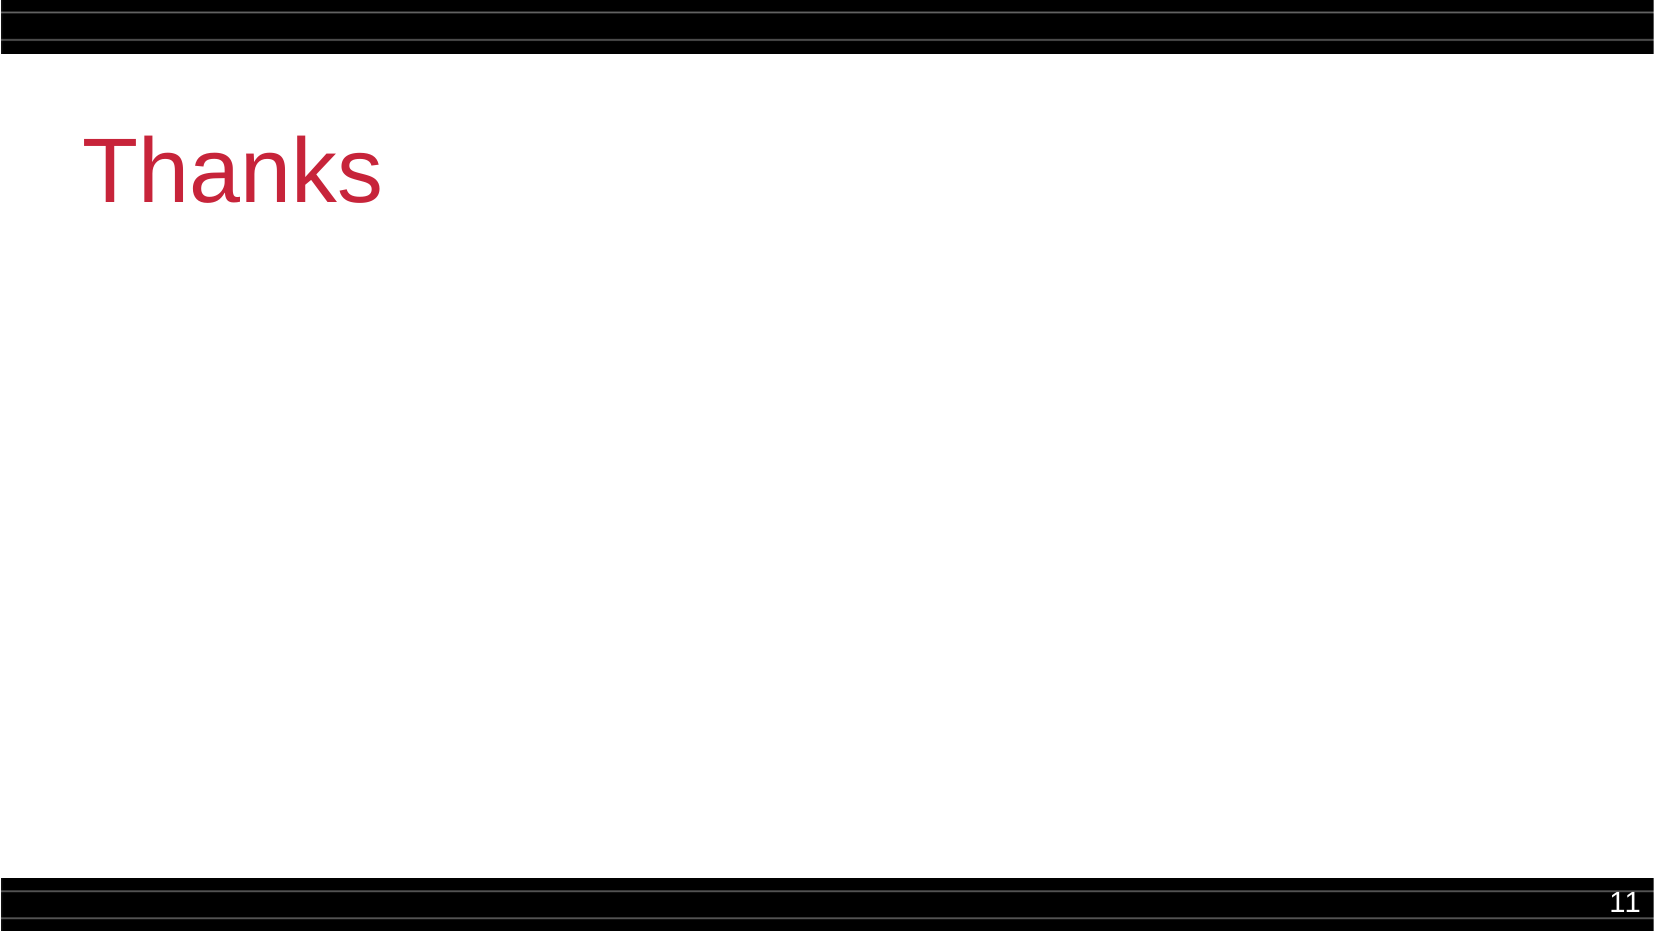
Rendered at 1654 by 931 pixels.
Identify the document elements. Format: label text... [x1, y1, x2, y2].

picture [1, 878, 1654, 931]
picture [1, 0, 1654, 54]
title Thanks [82, 92, 1571, 249]
